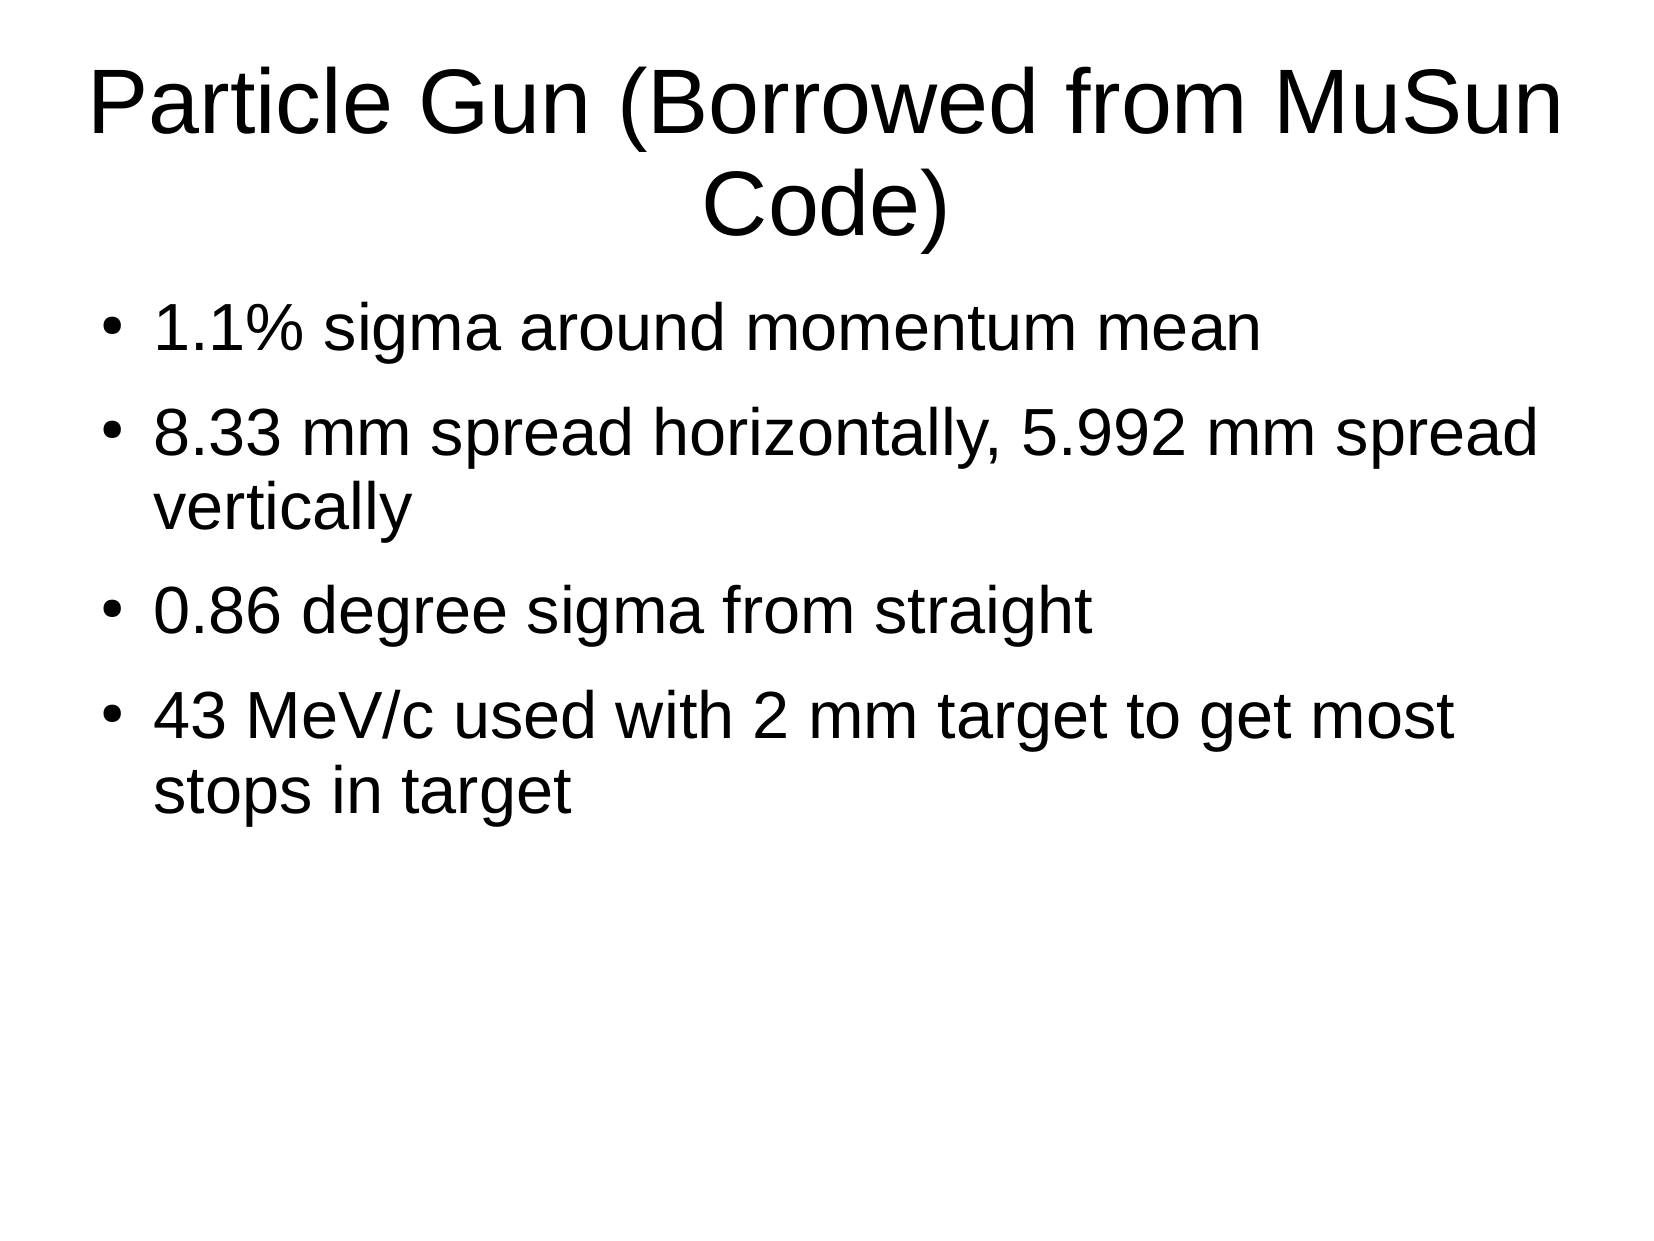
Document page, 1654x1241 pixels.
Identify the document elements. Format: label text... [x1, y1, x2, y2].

list 1.1% sigma around momentum mean 8.33 mm spread horizontally, 5.992 mm spread vertically 0.86 degree sigma from straight 43 MeV/c used with 2 mm target to get most stops in target [82, 290, 1571, 1010]
title Particle Gun (Borrowed from MuSun Code) [82, 49, 1571, 257]
